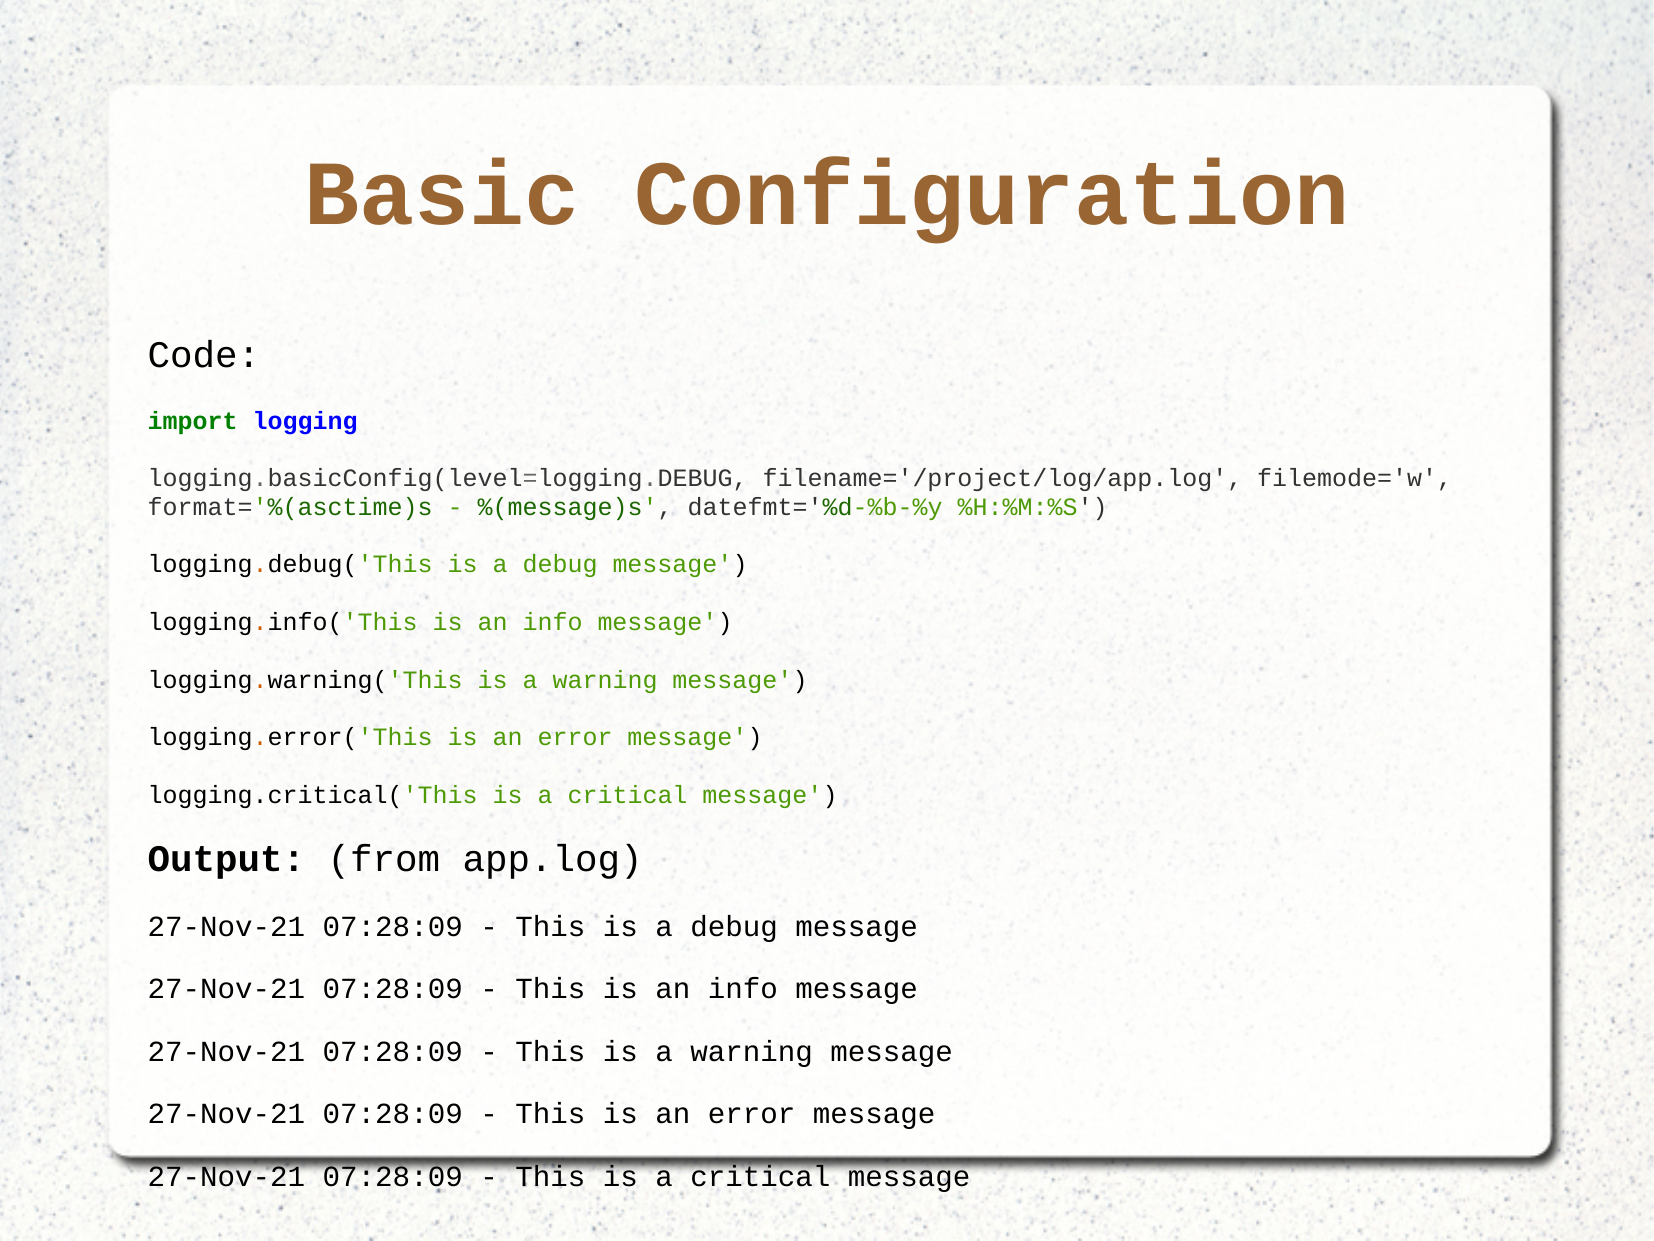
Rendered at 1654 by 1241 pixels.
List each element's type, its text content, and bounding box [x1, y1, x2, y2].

title Basic Configuration [118, 96, 1536, 304]
list Code: import logging logging.basicConfig(level=logging.DEBUG, filename='/project/log/app.log', filemode='w', format='%(asctime)s - %(message)s', datefmt='%d-%b-%y %H:%M:%S') logging.debug('This is a debug message') logging.info('This is an info message') logging.warning('This is a warning message') logging.error('This is an error message') logging.critical('This is a critical message') Output: (from app.log) 27-Nov-21 07:28:09 - This is a debug message 27-Nov-21 07:28:09 - This is an info message 27-Nov-21 07:28:09 - This is a warning message 27-Nov-21 07:28:09 - This is an error message 27-Nov-21 07:28:09 - This is a critical message [147, 336, 1506, 1141]
picture [0, 0, 1654, 1241]
